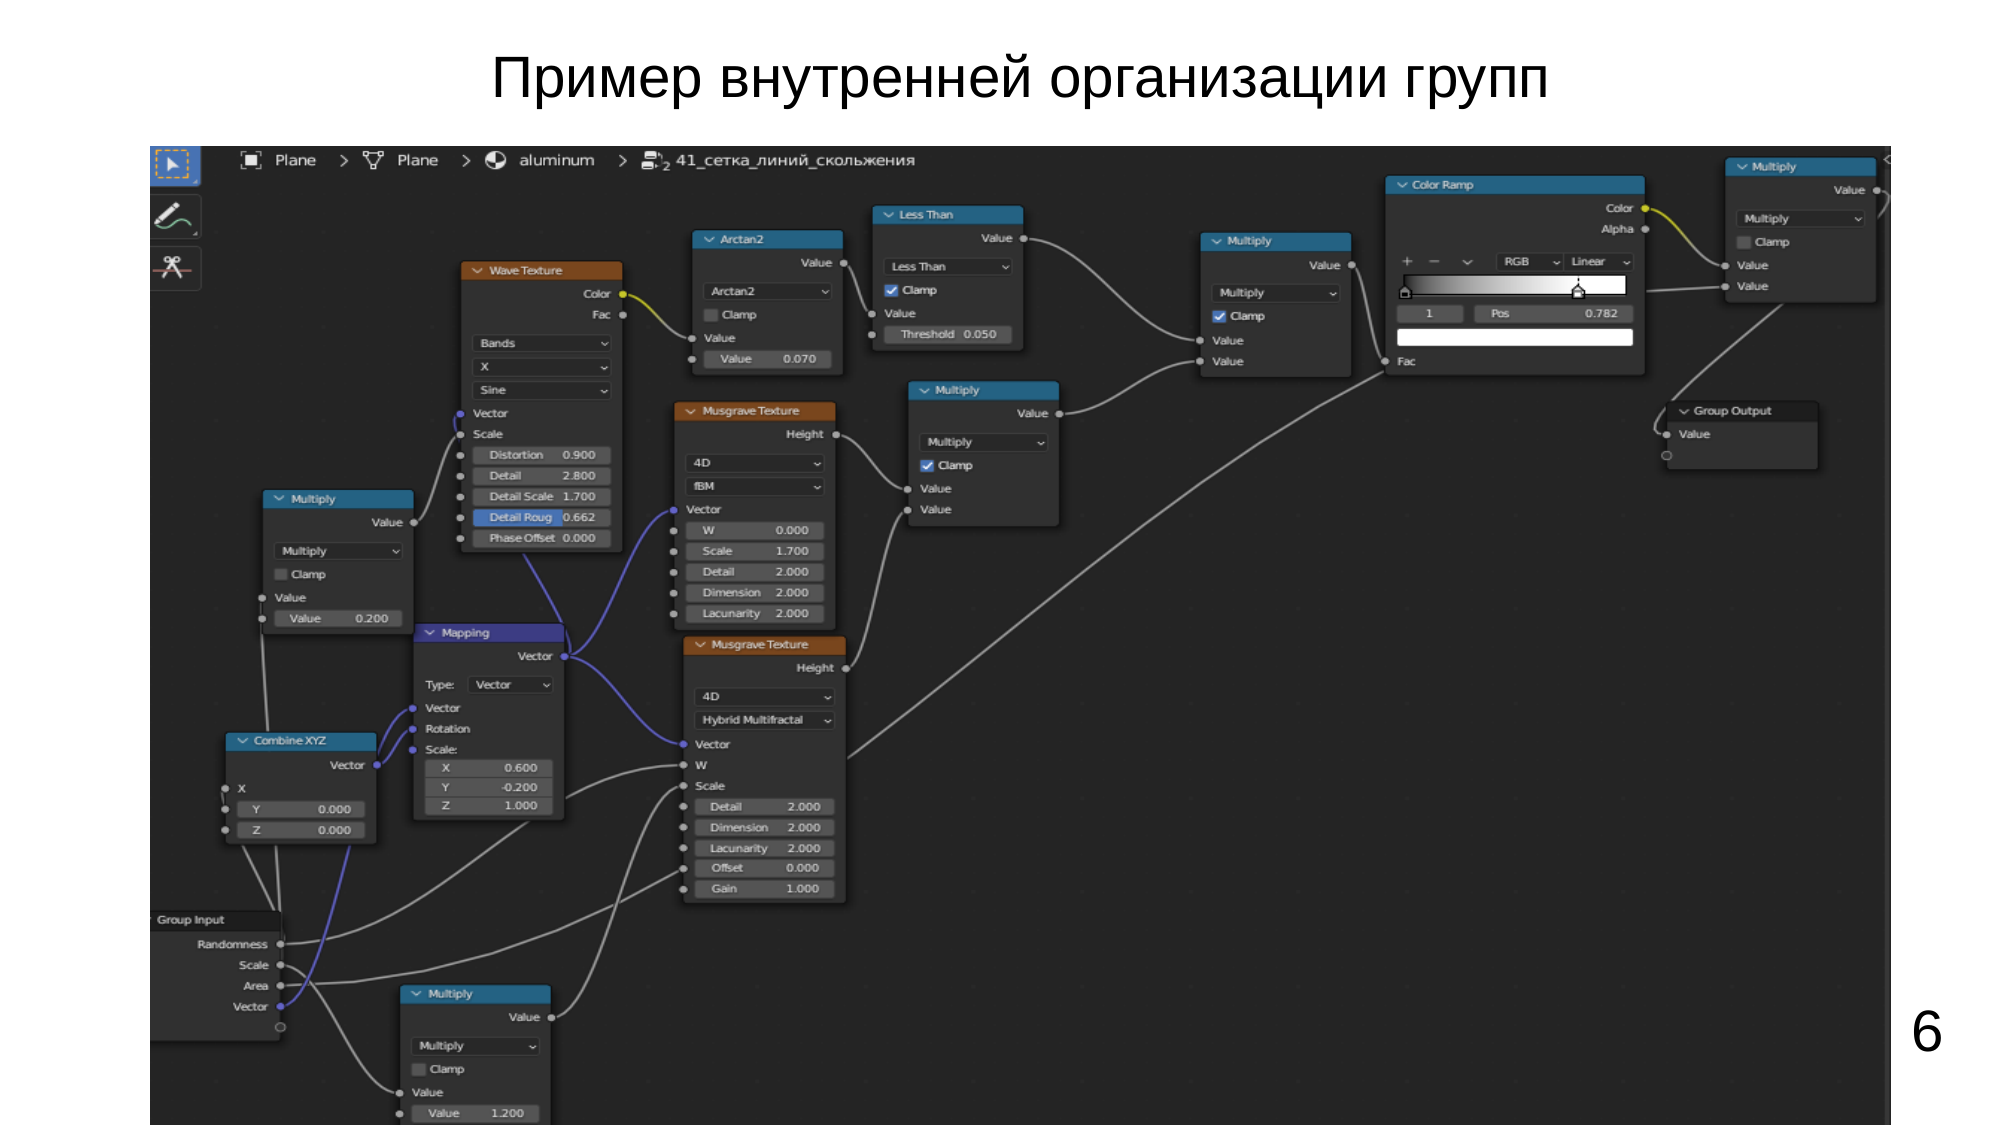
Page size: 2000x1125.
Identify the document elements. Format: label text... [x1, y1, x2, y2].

picture [150, 146, 1891, 1125]
text_box Пример внутренней организации групп [112, 37, 1931, 118]
title 6 [1890, 975, 1966, 1088]
